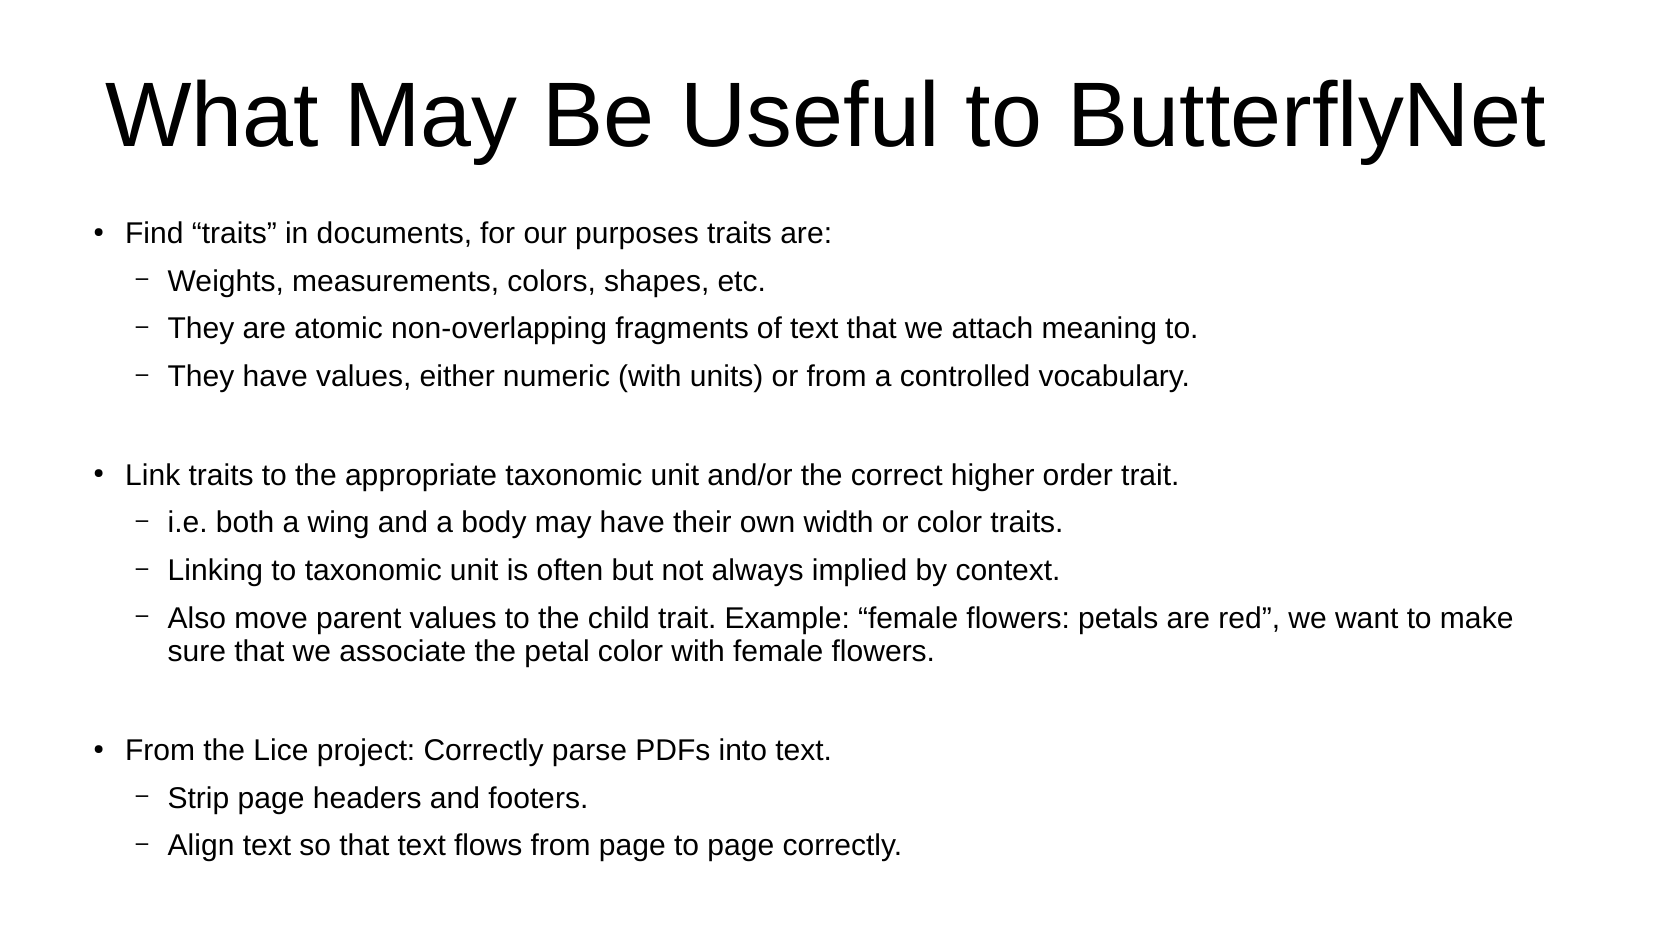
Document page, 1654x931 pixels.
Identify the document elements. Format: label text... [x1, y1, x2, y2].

list Find “traits” in documents, for our purposes traits are: Weights, measurements, colors, shapes, etc. They are atomic non-overlapping fragments of text that we attach meaning to. They have values, either numeric (with units) or from a controlled vocabulary. Link traits to the appropriate taxonomic unit and/or the correct higher order trait. i.e. both a wing and a body may have their own width or color traits. Linking to taxonomic unit is often but not always implied by context. Also move parent values to the child trait. Example: “female flowers: petals are red”, we want to make sure that we associate the petal color with female flowers. From the Lice project: Correctly parse PDFs into text. Strip page headers and footers. Align text so that text flows from page to page correctly. [82, 165, 1571, 871]
title What May Be Useful to ButterflyNet [82, 37, 1571, 165]
